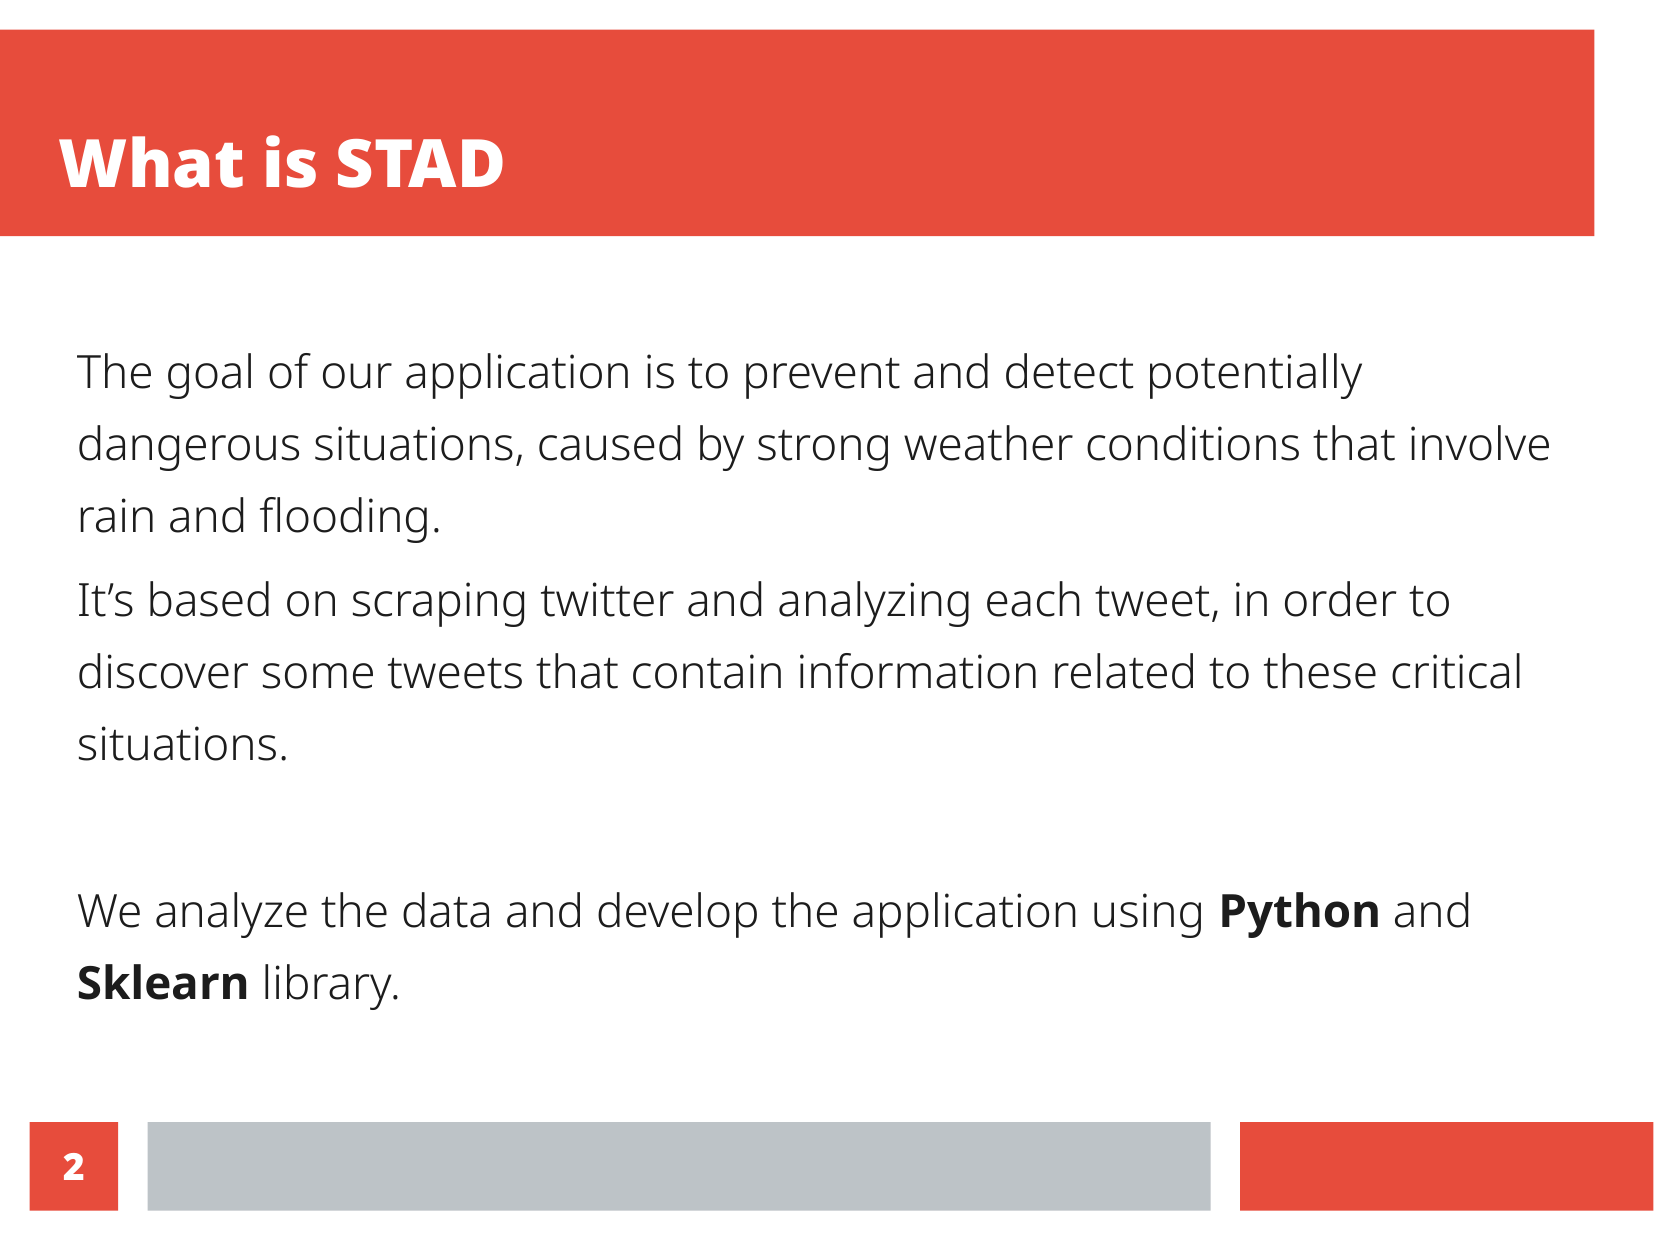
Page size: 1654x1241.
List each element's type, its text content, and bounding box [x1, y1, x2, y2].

title What is STAD [59, 59, 1595, 207]
text_box The goal of our application is to prevent and detect potentially dangerous situations, caused by strong weather conditions that involve rain and flooding. It’s based on scraping twitter and analyzing each tweet, in order to discover some tweets that contain information related to these critical situations. We analyze the data and develop the application using Python and Sklearn library. [76, 330, 1583, 934]
